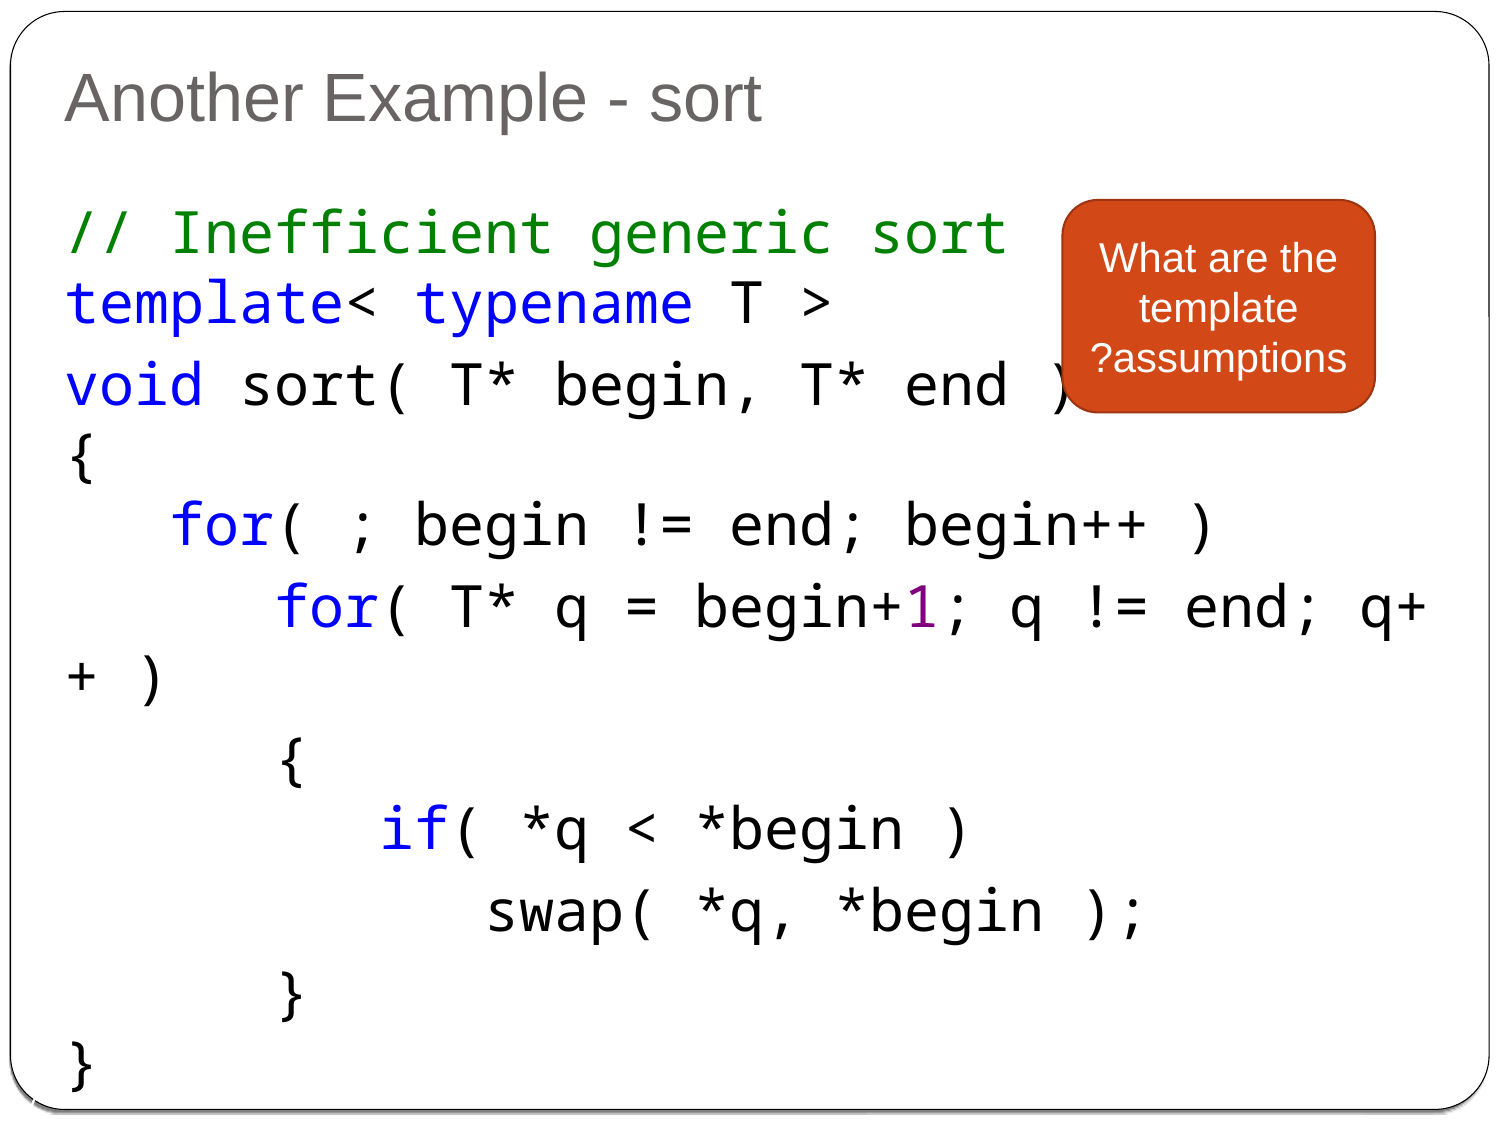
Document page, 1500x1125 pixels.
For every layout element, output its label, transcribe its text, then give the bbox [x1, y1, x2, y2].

text_box What are the template assumptions? [1062, 199, 1375, 413]
title Another Example - sort [50, 45, 1450, 150]
list // Inefficient generic sort template< typename T > void sort( T* begin, T* end ) { for( ; begin != end; begin++ ) for( T* q = begin+1; q != end; q++ ) { if( *q < *begin ) swap( *q, *begin ); } } [50, 187, 1450, 1125]
slide_number <number> [0, 1074, 50, 1125]
